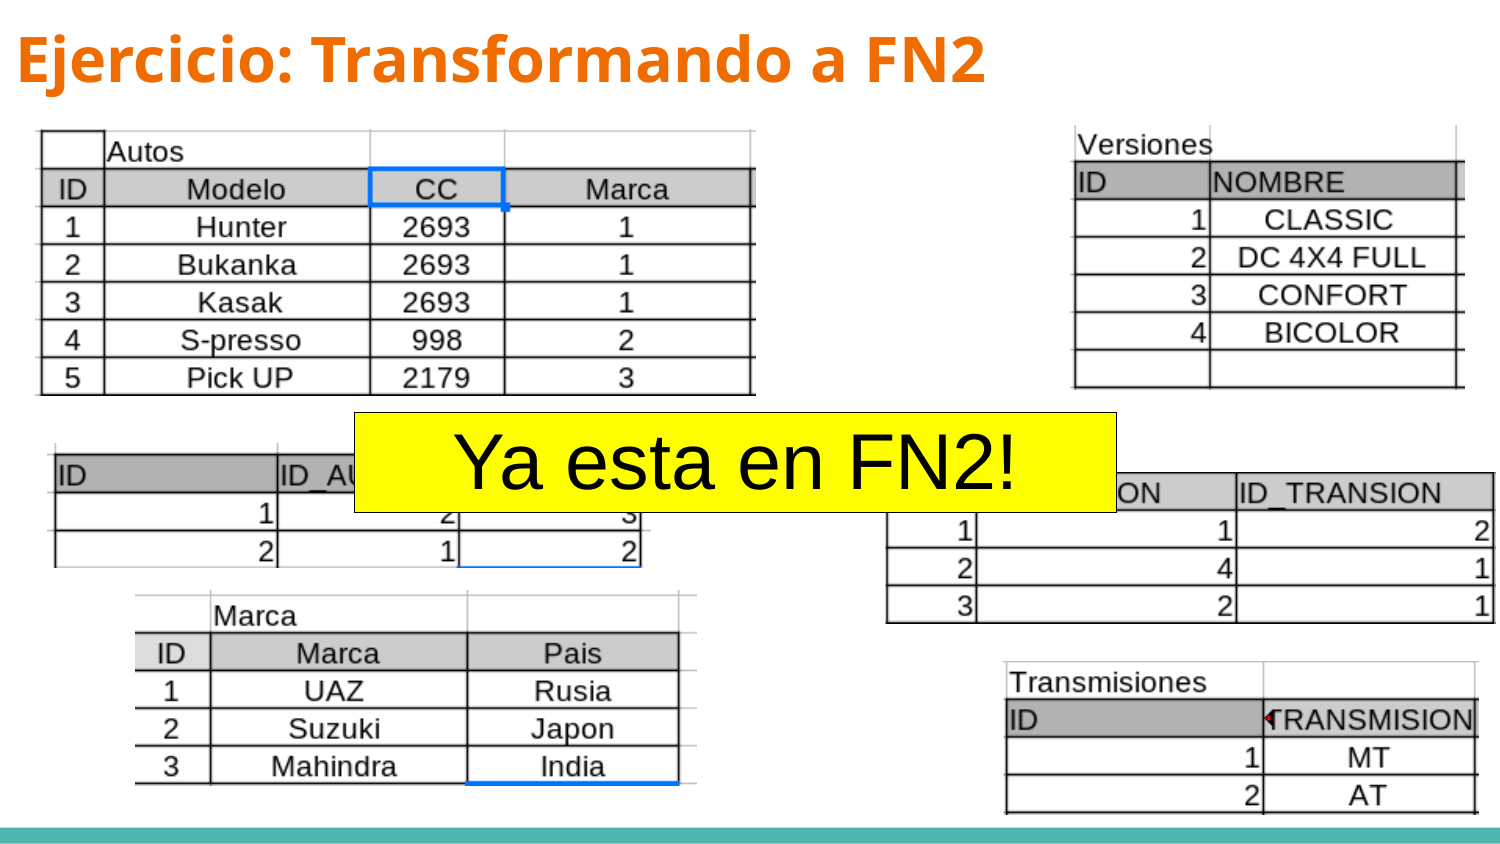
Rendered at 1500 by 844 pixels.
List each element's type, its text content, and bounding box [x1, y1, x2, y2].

table_header Ya esta en FN2! [355, 413, 1116, 512]
picture [35, 129, 756, 396]
picture [135, 590, 697, 786]
picture [1003, 661, 1479, 815]
title Ejercicio: Transformando a FN2 [0, 0, 1398, 116]
picture [885, 472, 1496, 624]
picture [47, 443, 651, 568]
picture [1070, 125, 1465, 390]
